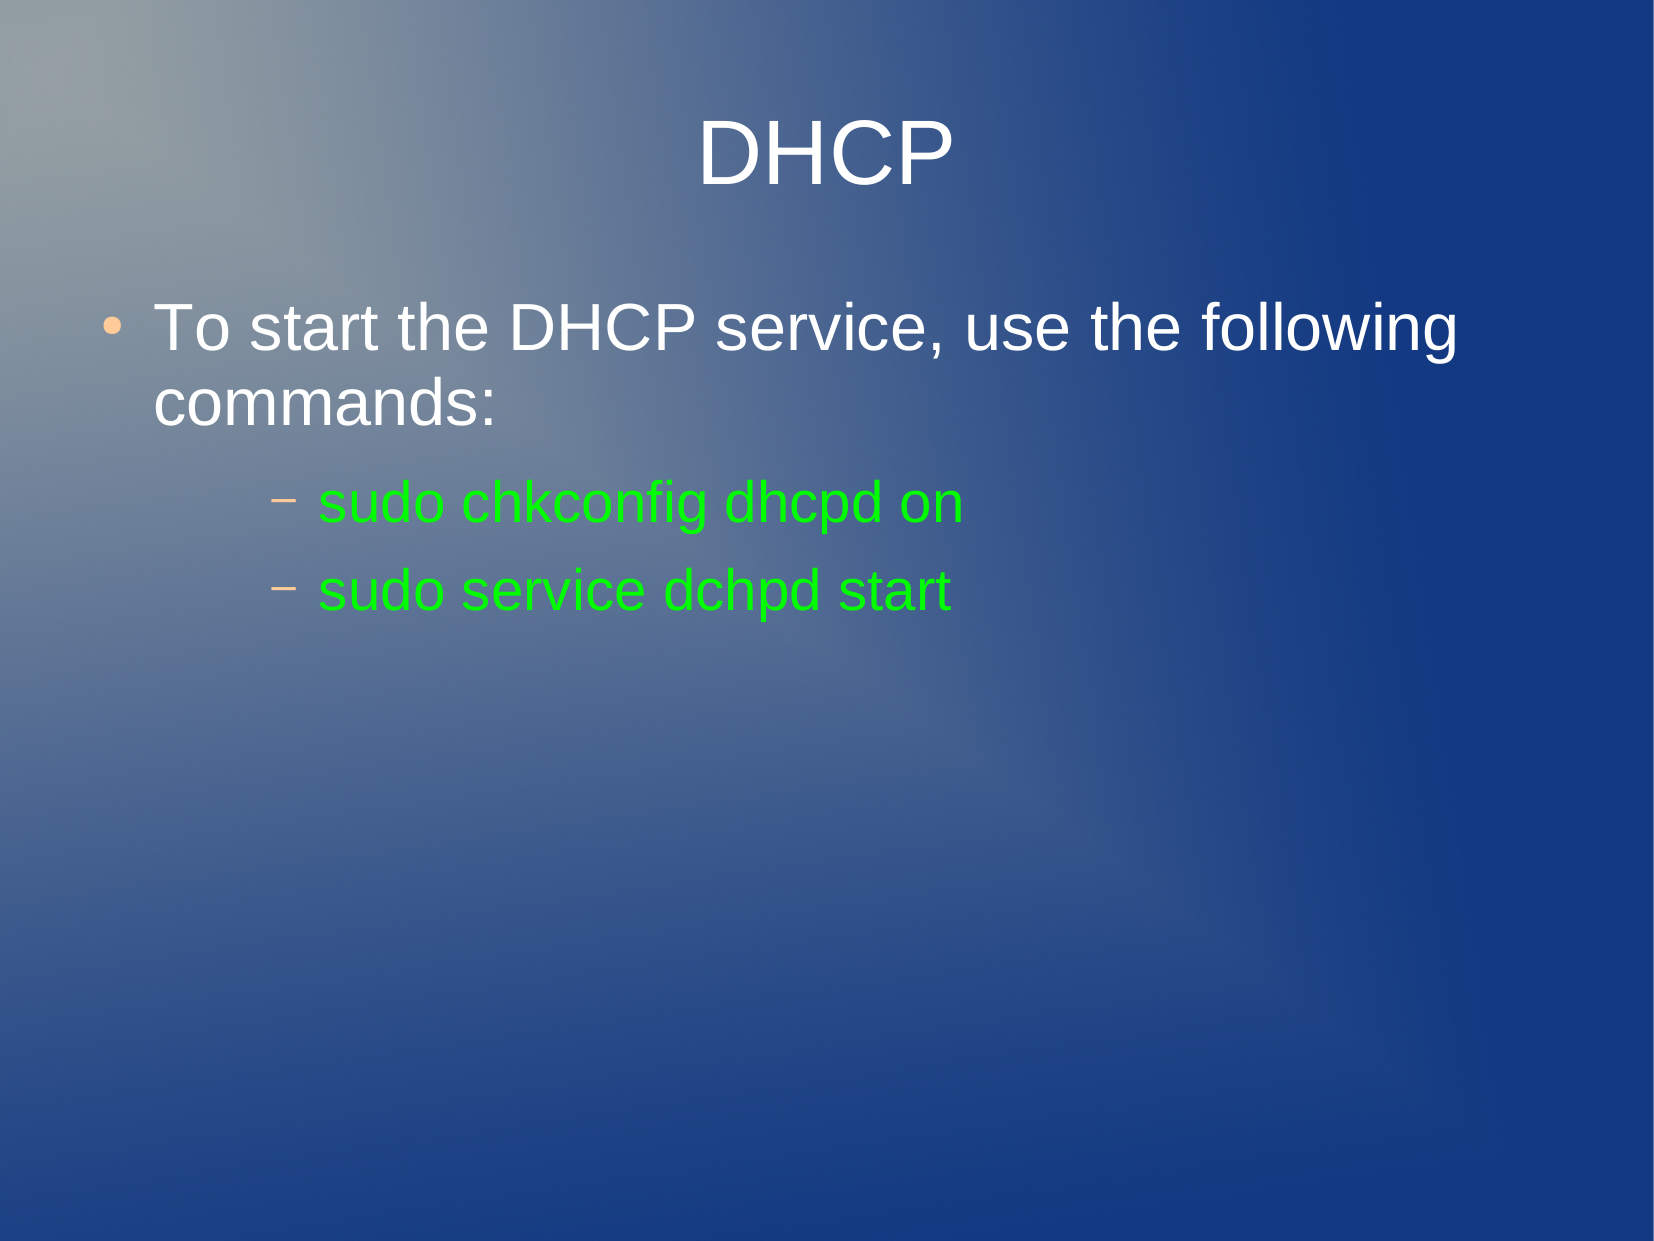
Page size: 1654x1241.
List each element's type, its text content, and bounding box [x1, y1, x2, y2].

list To start the DHCP service, use the following commands: sudo chkconfig dhcpd on sudo service dchpd start [82, 290, 1571, 1109]
title DHCP [82, 49, 1571, 257]
picture [0, 0, 1654, 1241]
